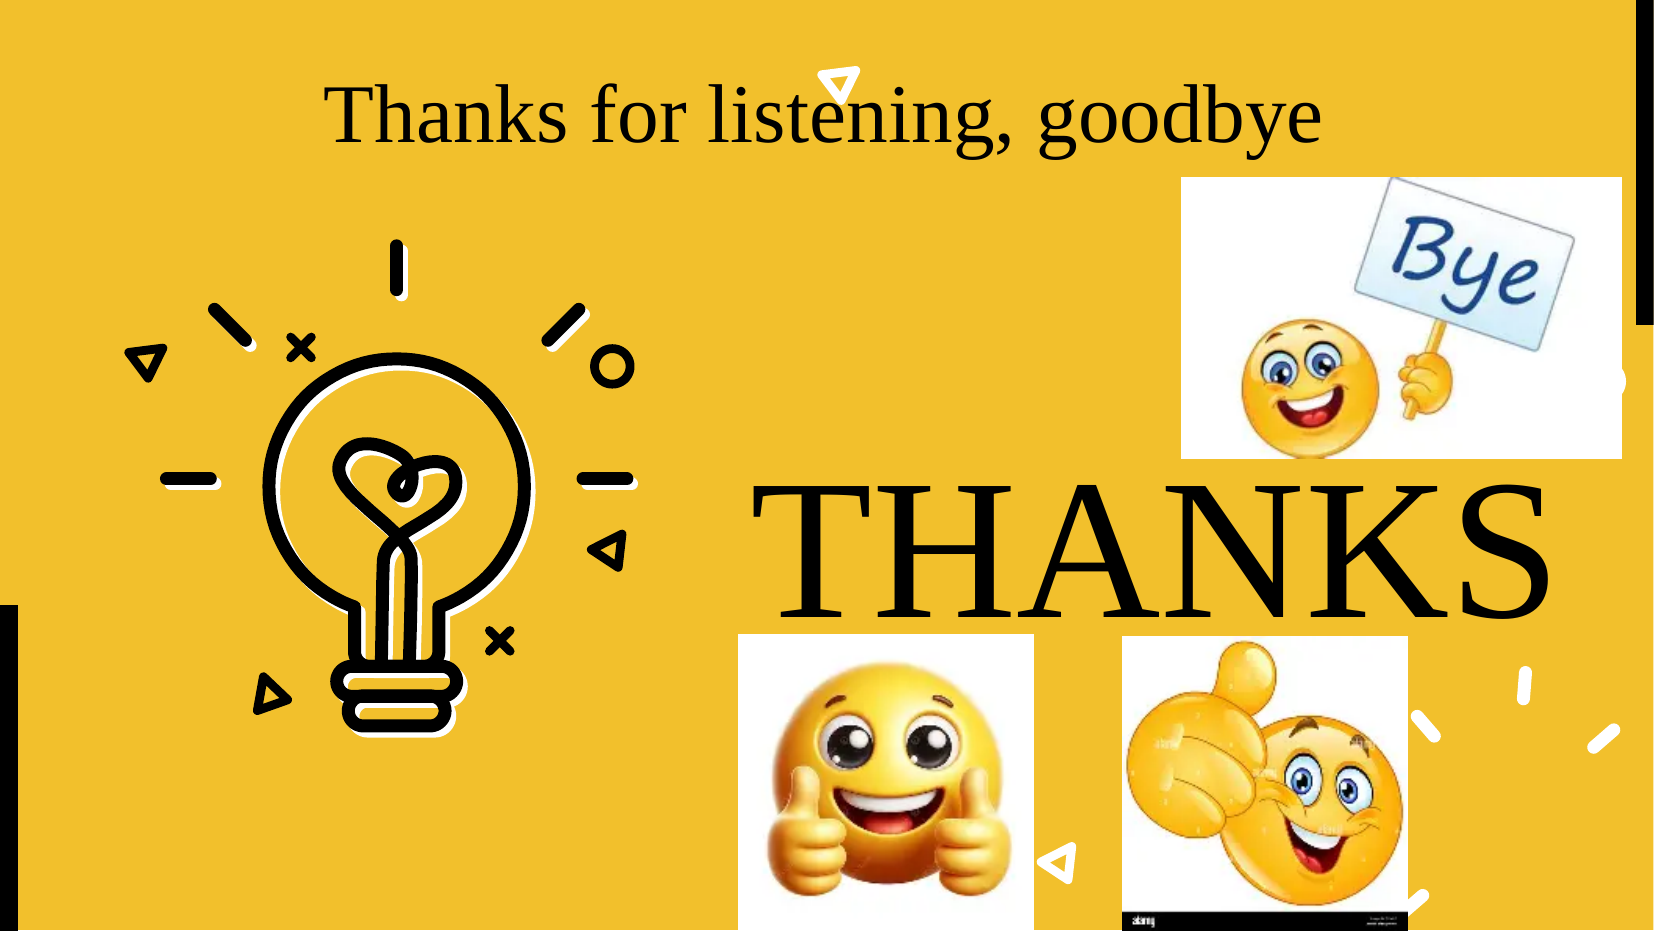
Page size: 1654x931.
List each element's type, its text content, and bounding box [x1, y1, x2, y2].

title Thanks for listening, goodbye [82, 37, 1571, 193]
list THANKS [679, 217, 1571, 844]
picture [1181, 177, 1622, 459]
picture [738, 634, 1034, 931]
picture [1122, 636, 1408, 931]
